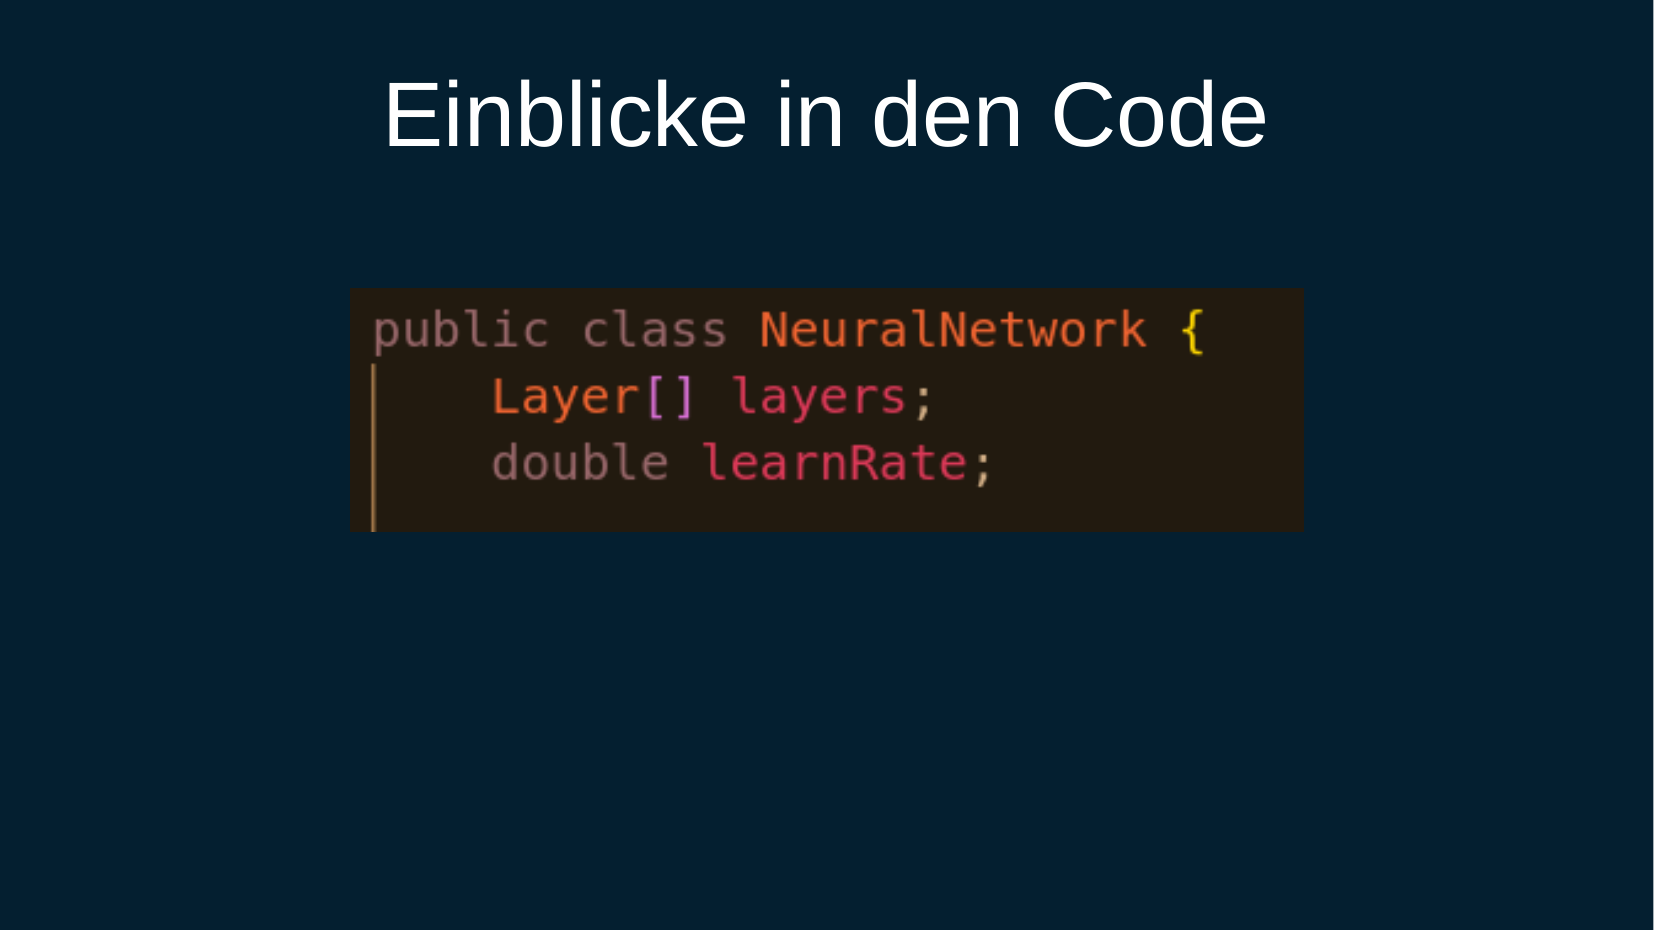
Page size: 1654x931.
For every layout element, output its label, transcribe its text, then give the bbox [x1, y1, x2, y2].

title Einblicke in den Code [82, 37, 1571, 193]
picture [350, 288, 1304, 532]
